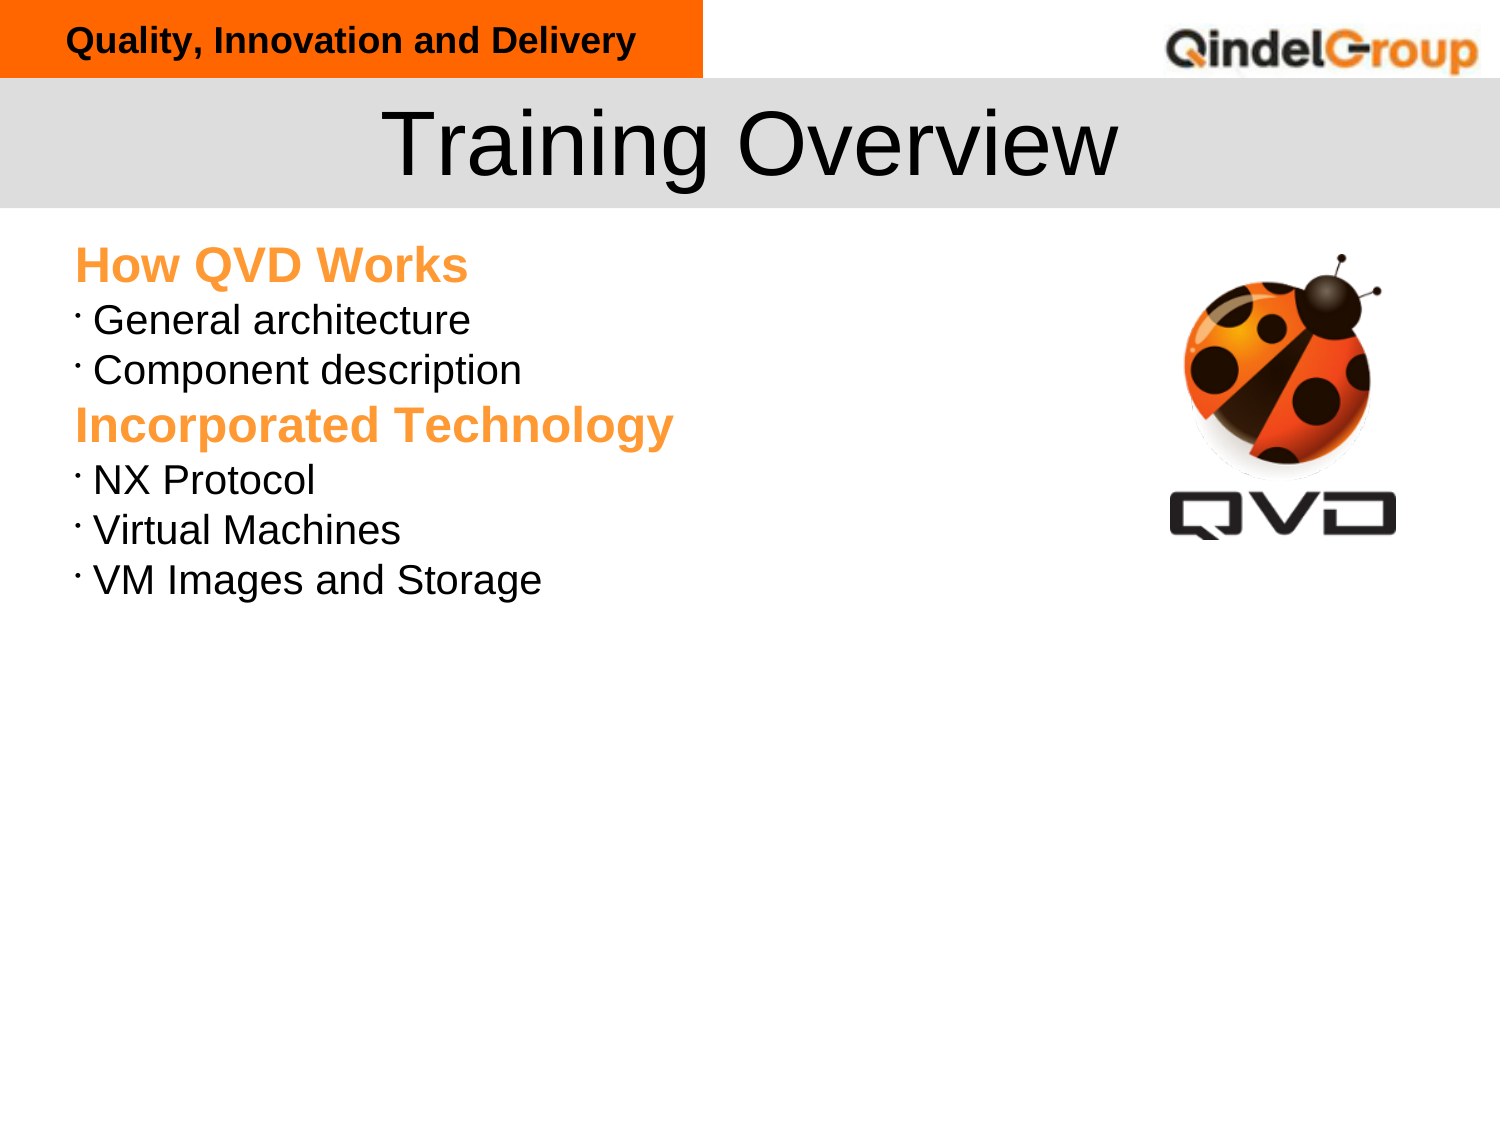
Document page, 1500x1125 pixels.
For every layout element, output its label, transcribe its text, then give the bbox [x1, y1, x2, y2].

picture [1170, 254, 1396, 540]
picture [1163, 23, 1481, 78]
text_box How QVD Works General architecture Component description Incorporated Technology NX Protocol Virtual Machines VM Images and Storage [60, 224, 1426, 661]
title Training Overview [75, 45, 1426, 224]
